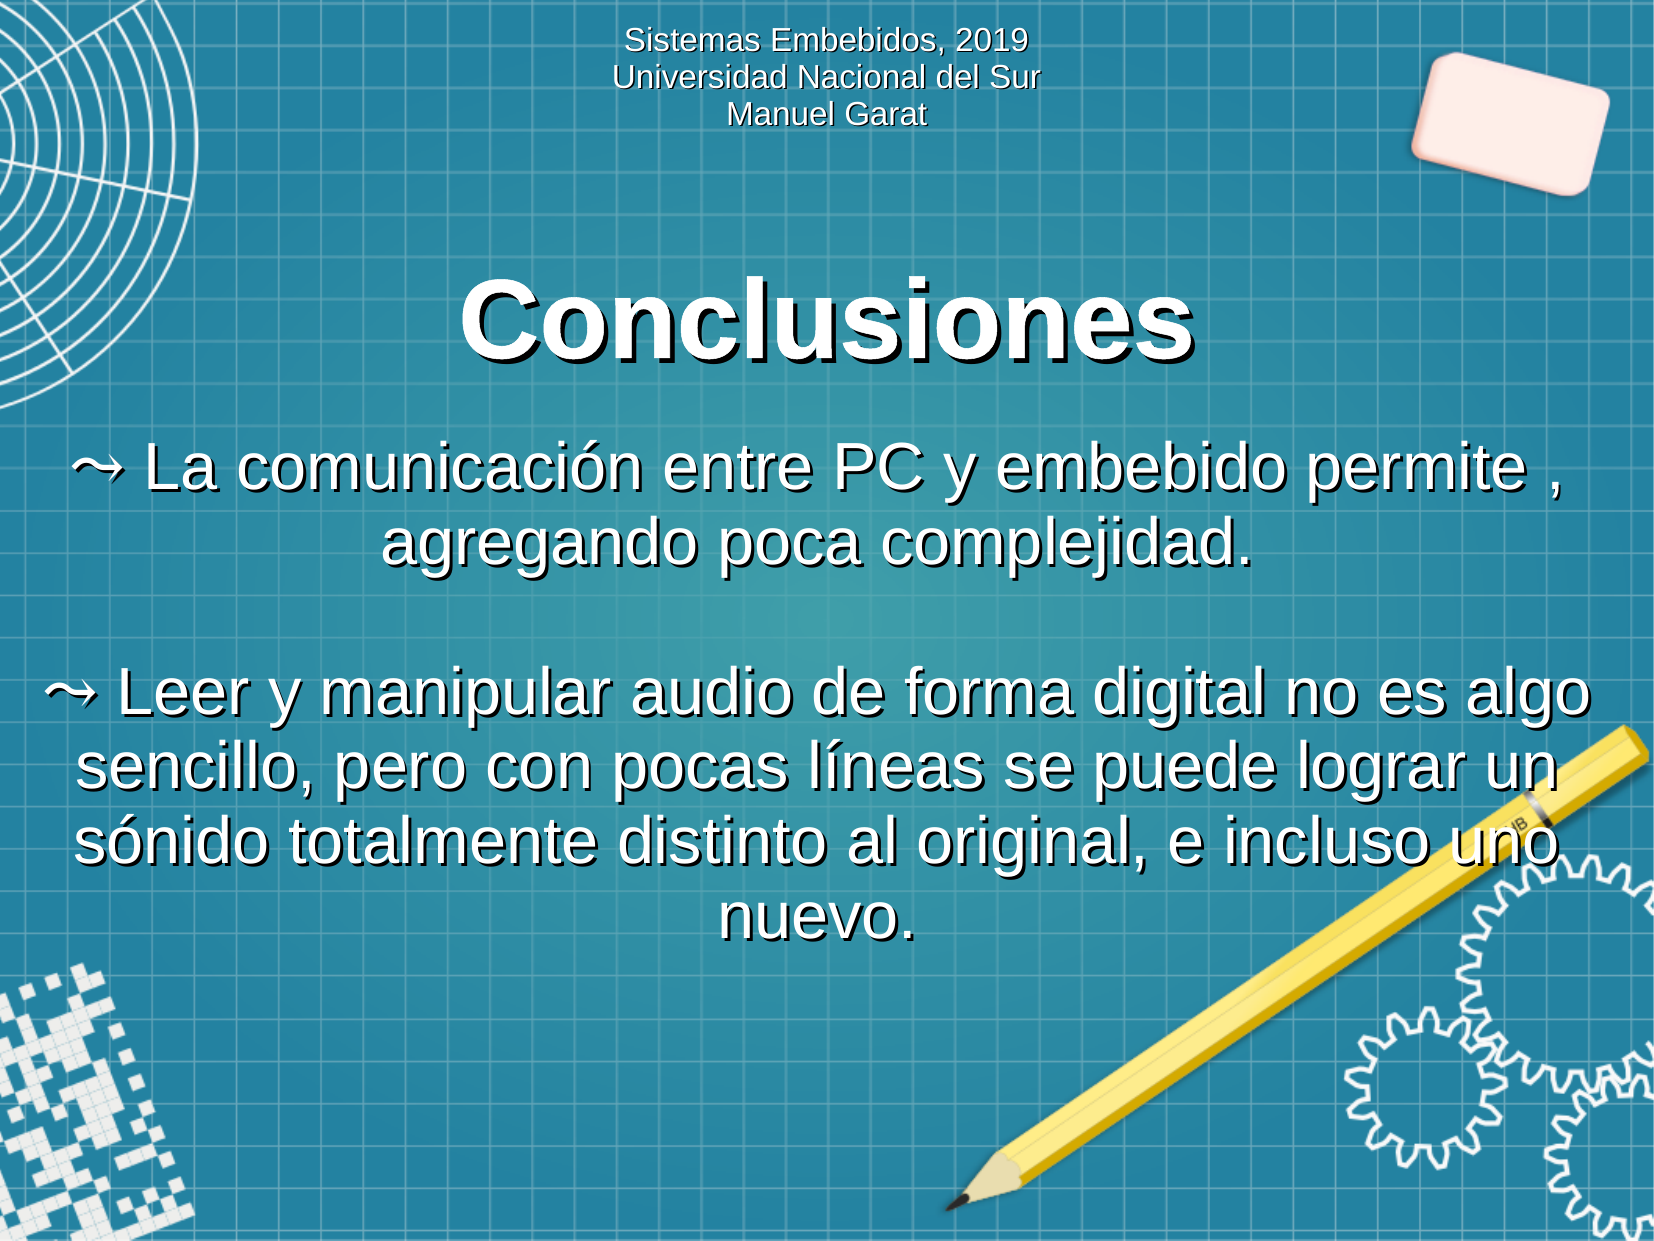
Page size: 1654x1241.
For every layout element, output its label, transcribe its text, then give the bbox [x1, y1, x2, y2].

title Conclusiones [82, 177, 1571, 332]
picture [0, 0, 1654, 1241]
title ⤳ La comunicación entre PC y embebido permite , agregando poca complejidad. ⤳ Leer y manipular audio de forma digital no es algo sencillo, pero con pocas líneas se puede lograr un sónido totalmente distinto al original, e incluso uno nuevo. [0, 332, 1636, 1051]
text_box Sistemas Embebidos, 2019 Universidad Nacional del Sur Manuel Garat [600, 15, 1053, 139]
